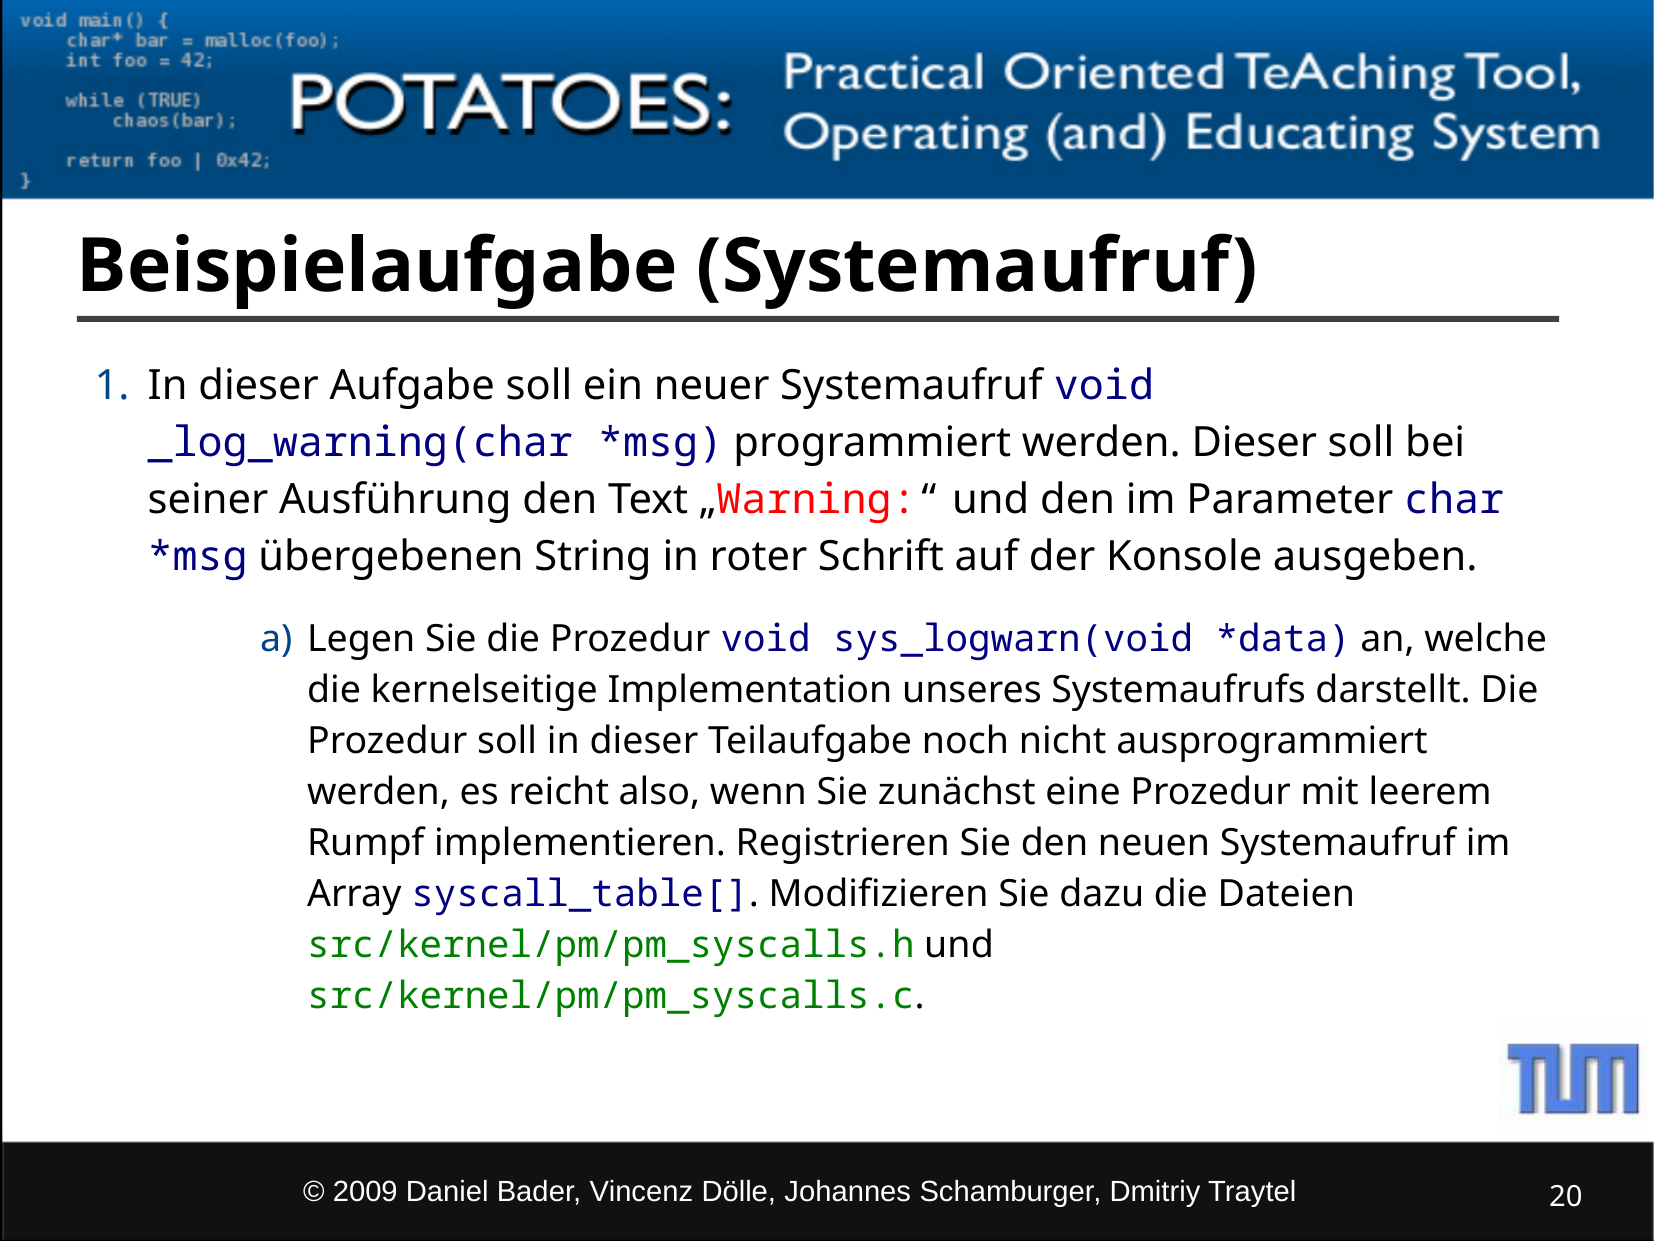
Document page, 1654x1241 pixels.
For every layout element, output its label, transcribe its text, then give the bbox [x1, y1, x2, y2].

title Beispielaufgabe (Systemaufruf) [76, 219, 1565, 307]
list In dieser Aufgabe soll ein neuer Systemaufruf void _log_warning(char *msg) programmiert werden. Dieser soll bei seiner Ausführung den Text „Warning:“ und den im Parameter char *msg übergebenen String in roter Schrift auf der Konsole ausgeben. Legen Sie die Prozedur void sys_logwarn(void *data) an, welche die kernelseitige Implementation unseres Systemaufrufs darstellt. Die Prozedur soll in dieser Teilaufgabe noch nicht ausprogrammiert werden, es reicht also, wenn Sie zunächst eine Prozedur mit leerem Rumpf implementieren. Registrieren Sie den neuen Systemaufruf im Array syscall_table[]. Modifizieren Sie dazu die Dateien src/kernel/pm/pm_syscalls.h und src/kernel/pm/pm_syscalls.c. [76, 354, 1565, 1149]
picture [0, 0, 1654, 1241]
